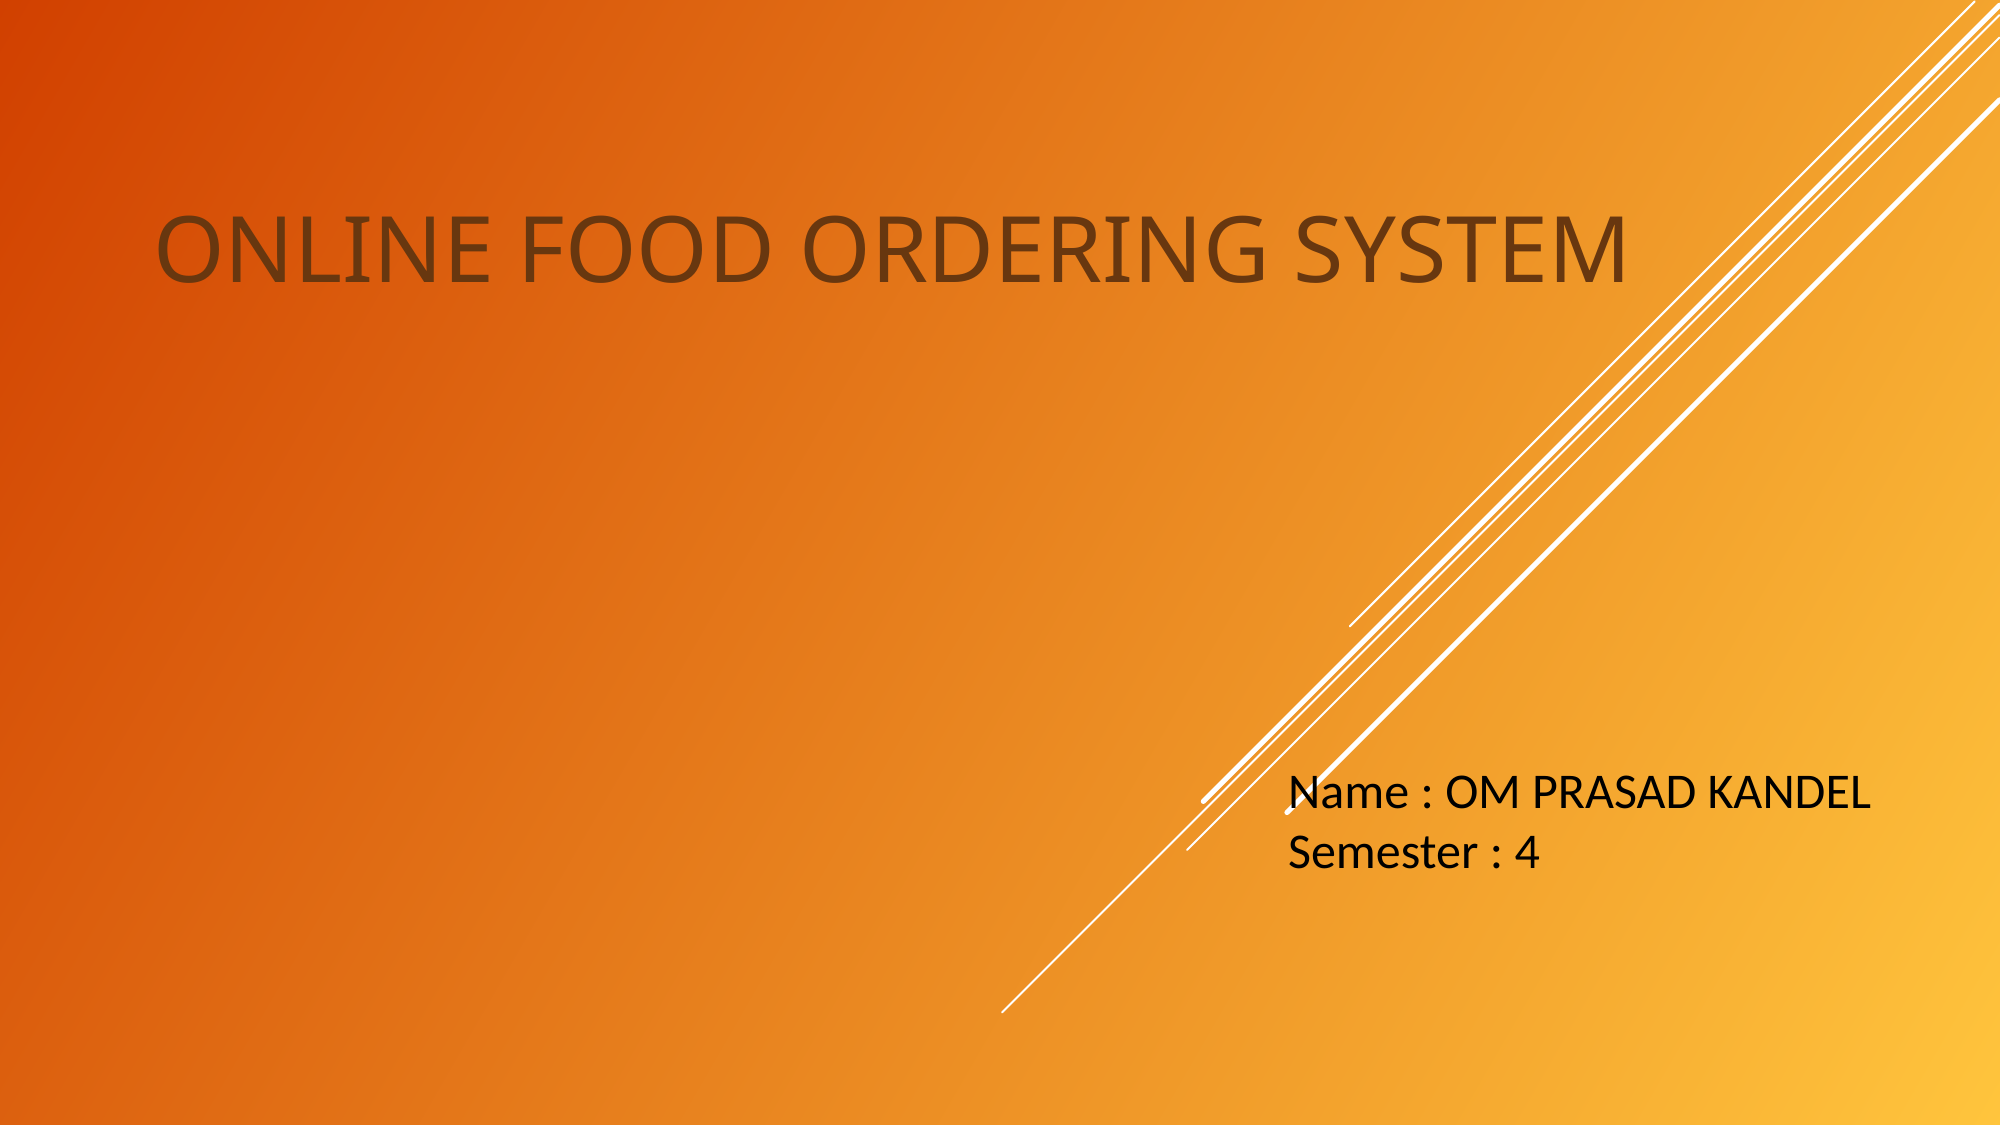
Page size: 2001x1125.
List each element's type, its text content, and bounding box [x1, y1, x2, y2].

subtitle ONLINE FOOD ORDERING SYSTEM [138, 183, 1686, 669]
text_box Name : OM PRASAD KANDEL Semester : 4 [1273, 751, 1942, 888]
